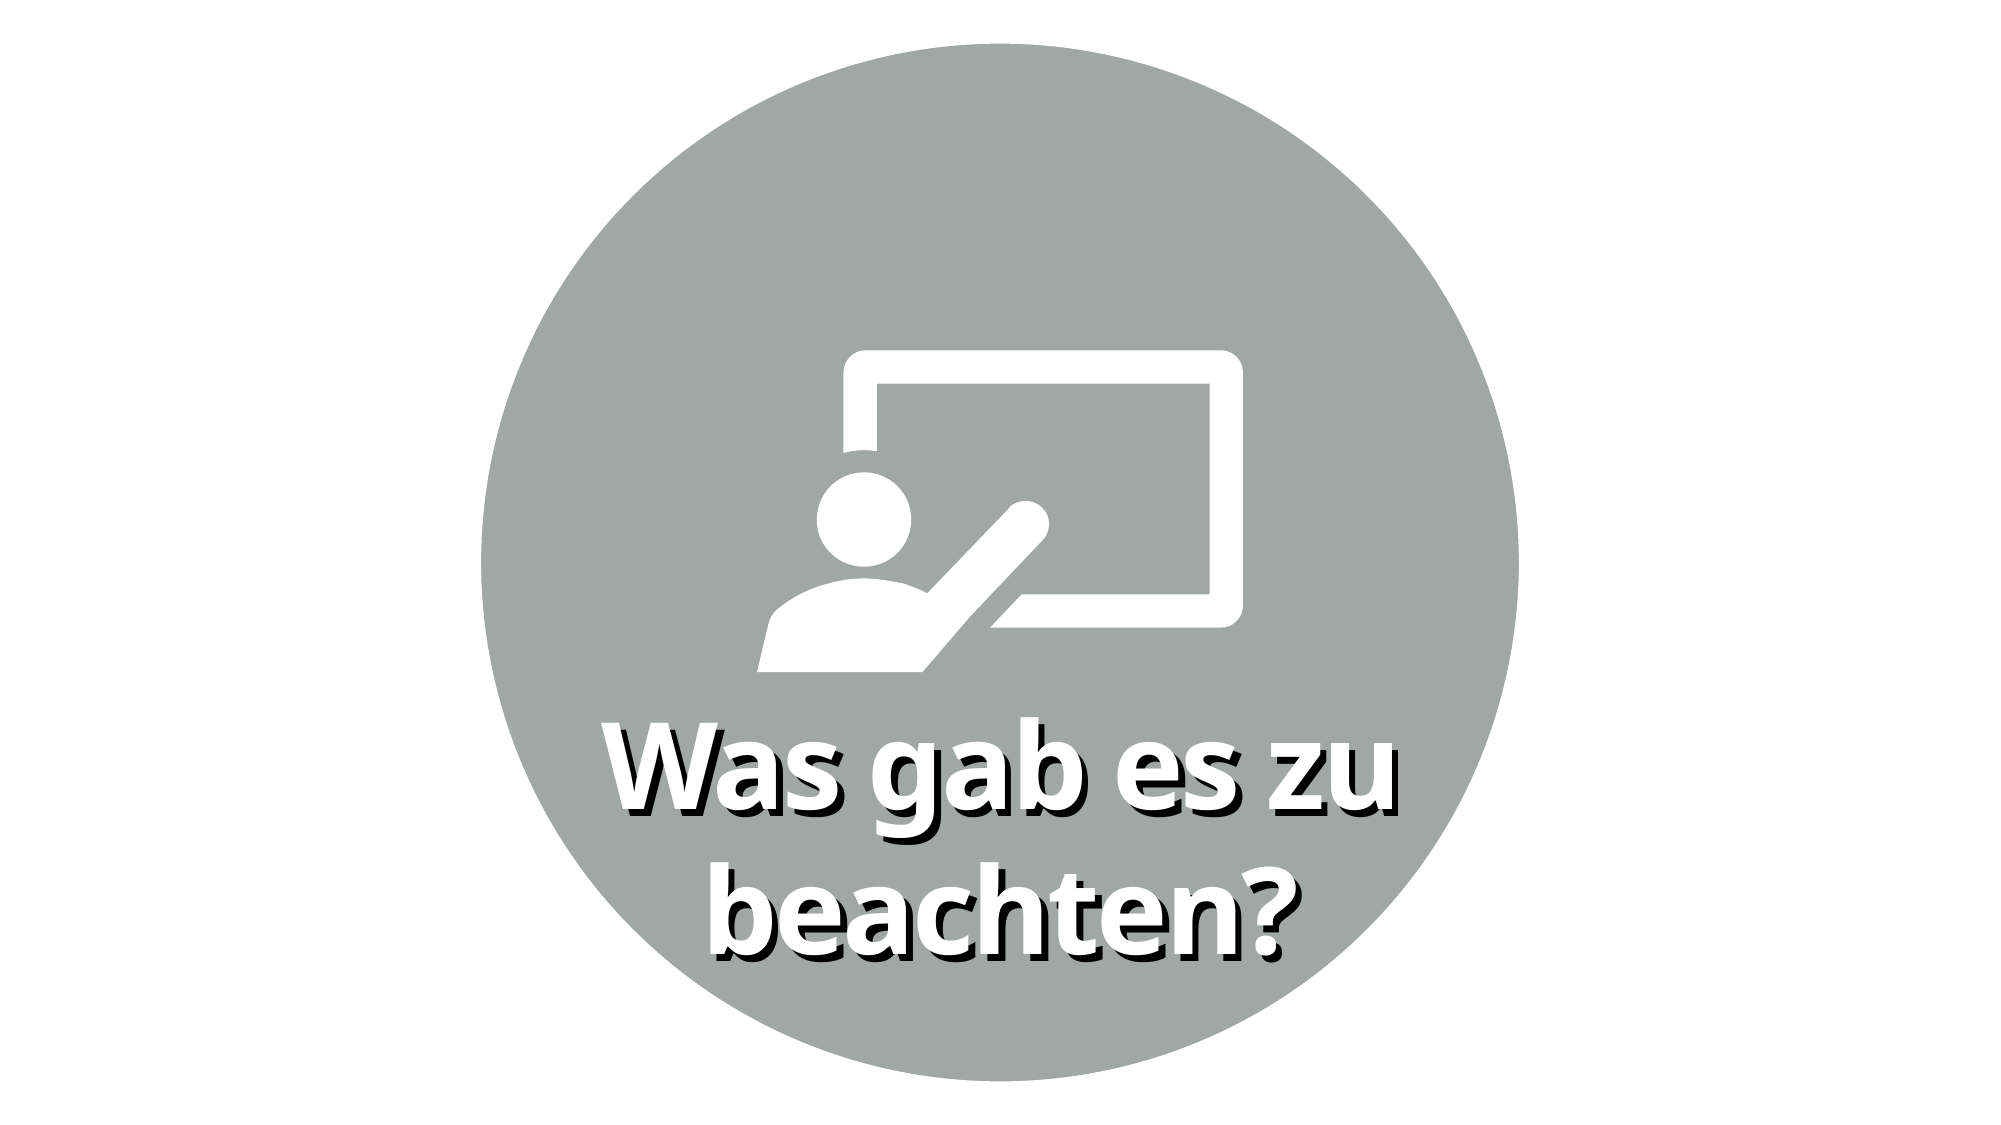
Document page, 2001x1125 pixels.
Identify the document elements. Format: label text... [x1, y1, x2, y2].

text_box Was gab es zu beachten? [483, 681, 1516, 986]
picture [730, 242, 1270, 781]
text_box [682, 986, 1318, 1092]
text_box [470, 33, 1530, 681]
